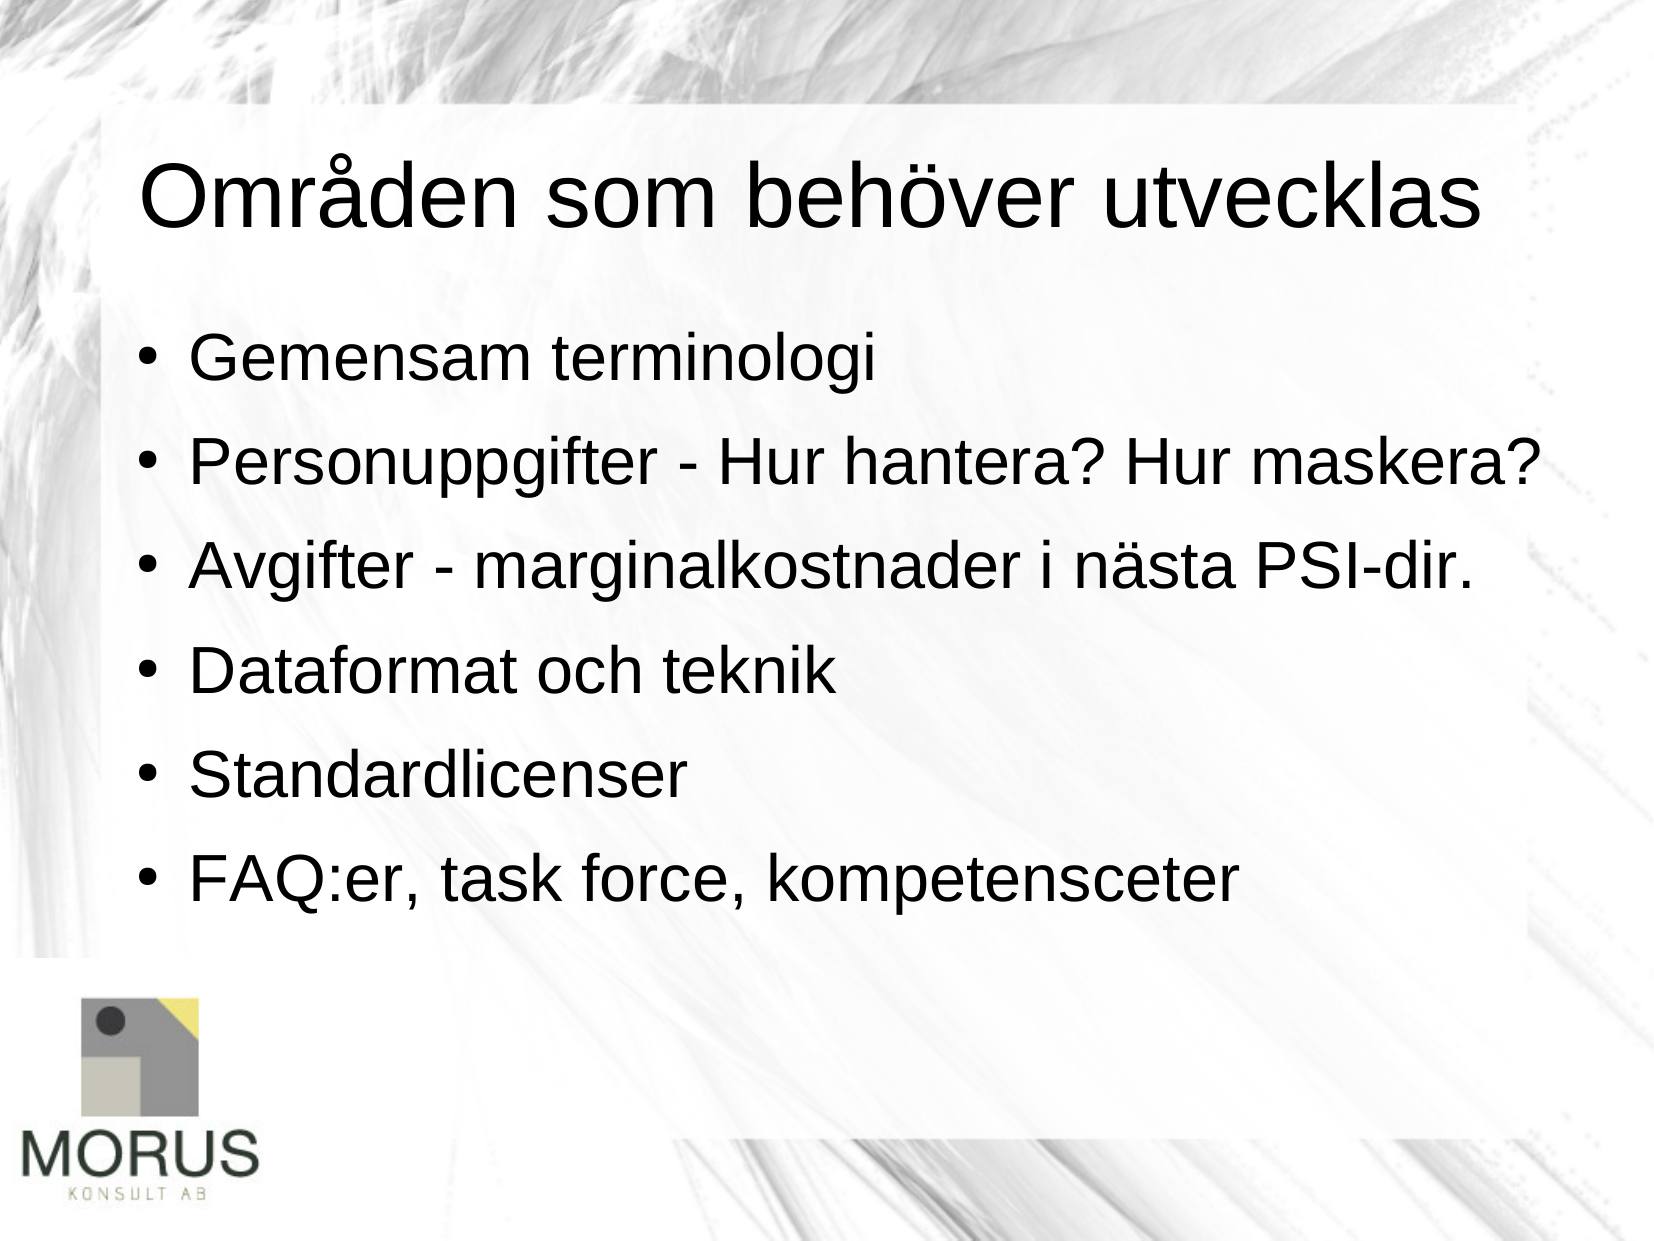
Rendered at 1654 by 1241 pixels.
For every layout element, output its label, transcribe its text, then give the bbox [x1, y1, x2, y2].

list Gemensam terminologi Personuppgifter - Hur hantera? Hur maskera? Avgifter - marginalkostnader i nästa PSI-dir. Dataformat och teknik Standardlicenser FAQ:er, task force, kompetensceter [118, 319, 1571, 1040]
title Områden som behöver utvecklas [118, 112, 1506, 281]
picture [0, 0, 1654, 1241]
